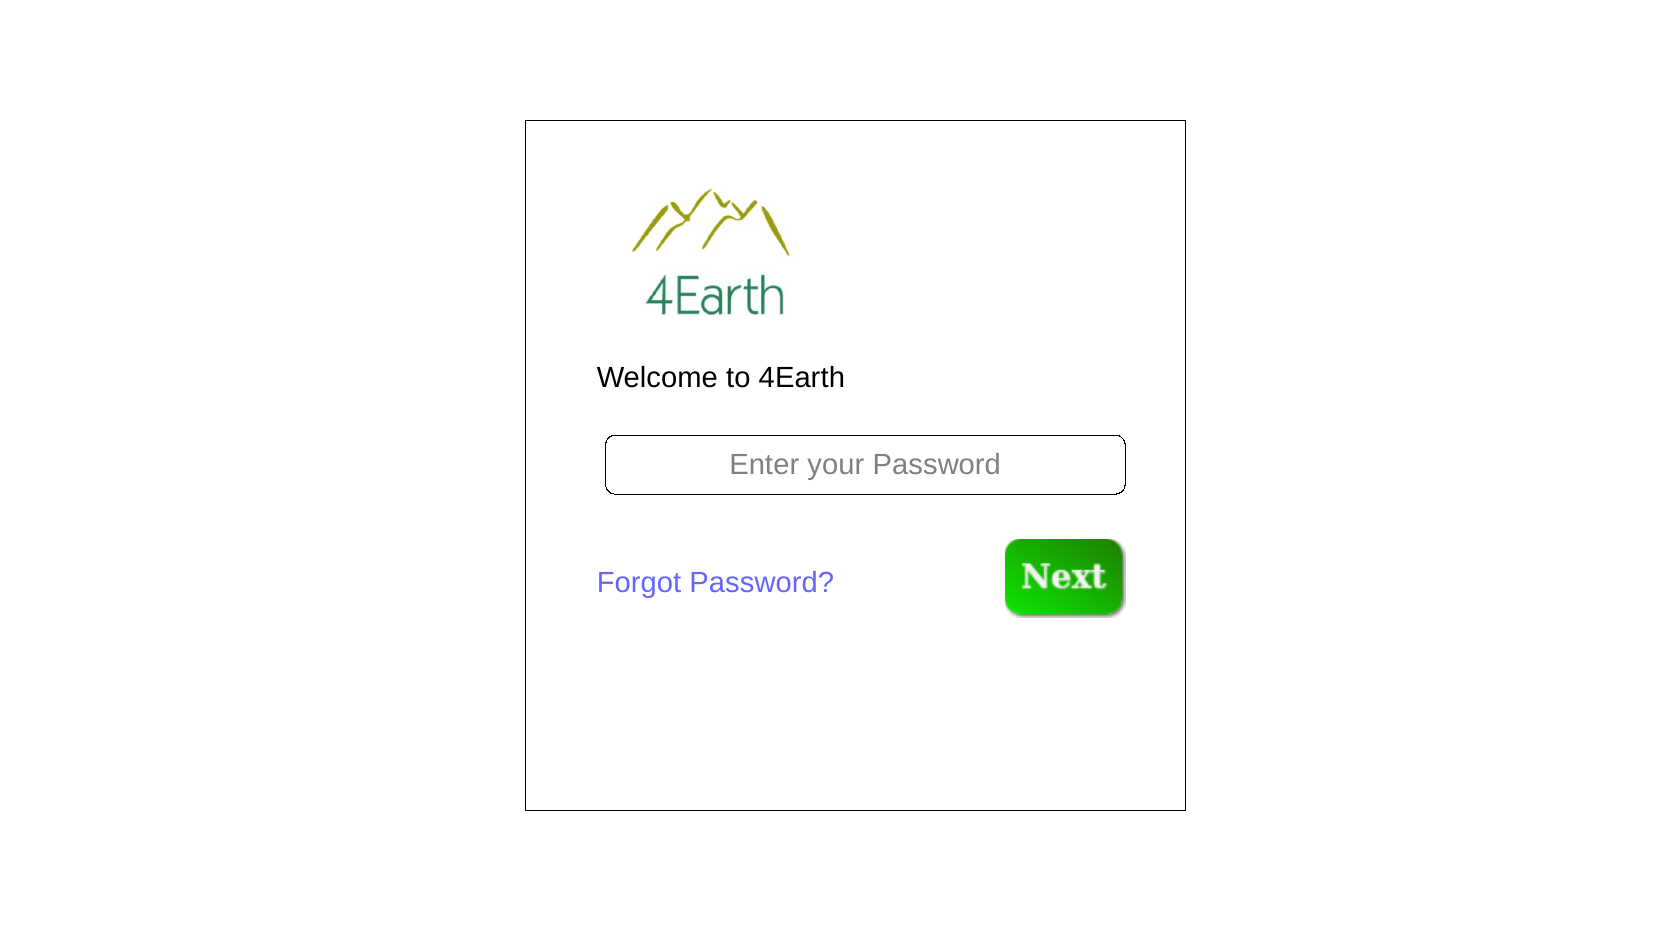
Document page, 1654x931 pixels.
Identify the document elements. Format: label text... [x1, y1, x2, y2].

picture [1051, 539, 1126, 618]
text_box Enter your Password [605, 435, 1126, 495]
picture [596, 161, 826, 346]
title Forgot Password? [596, 534, 1051, 631]
text_box [525, 120, 1186, 811]
title Welcome to 4Earth [596, 330, 1051, 426]
